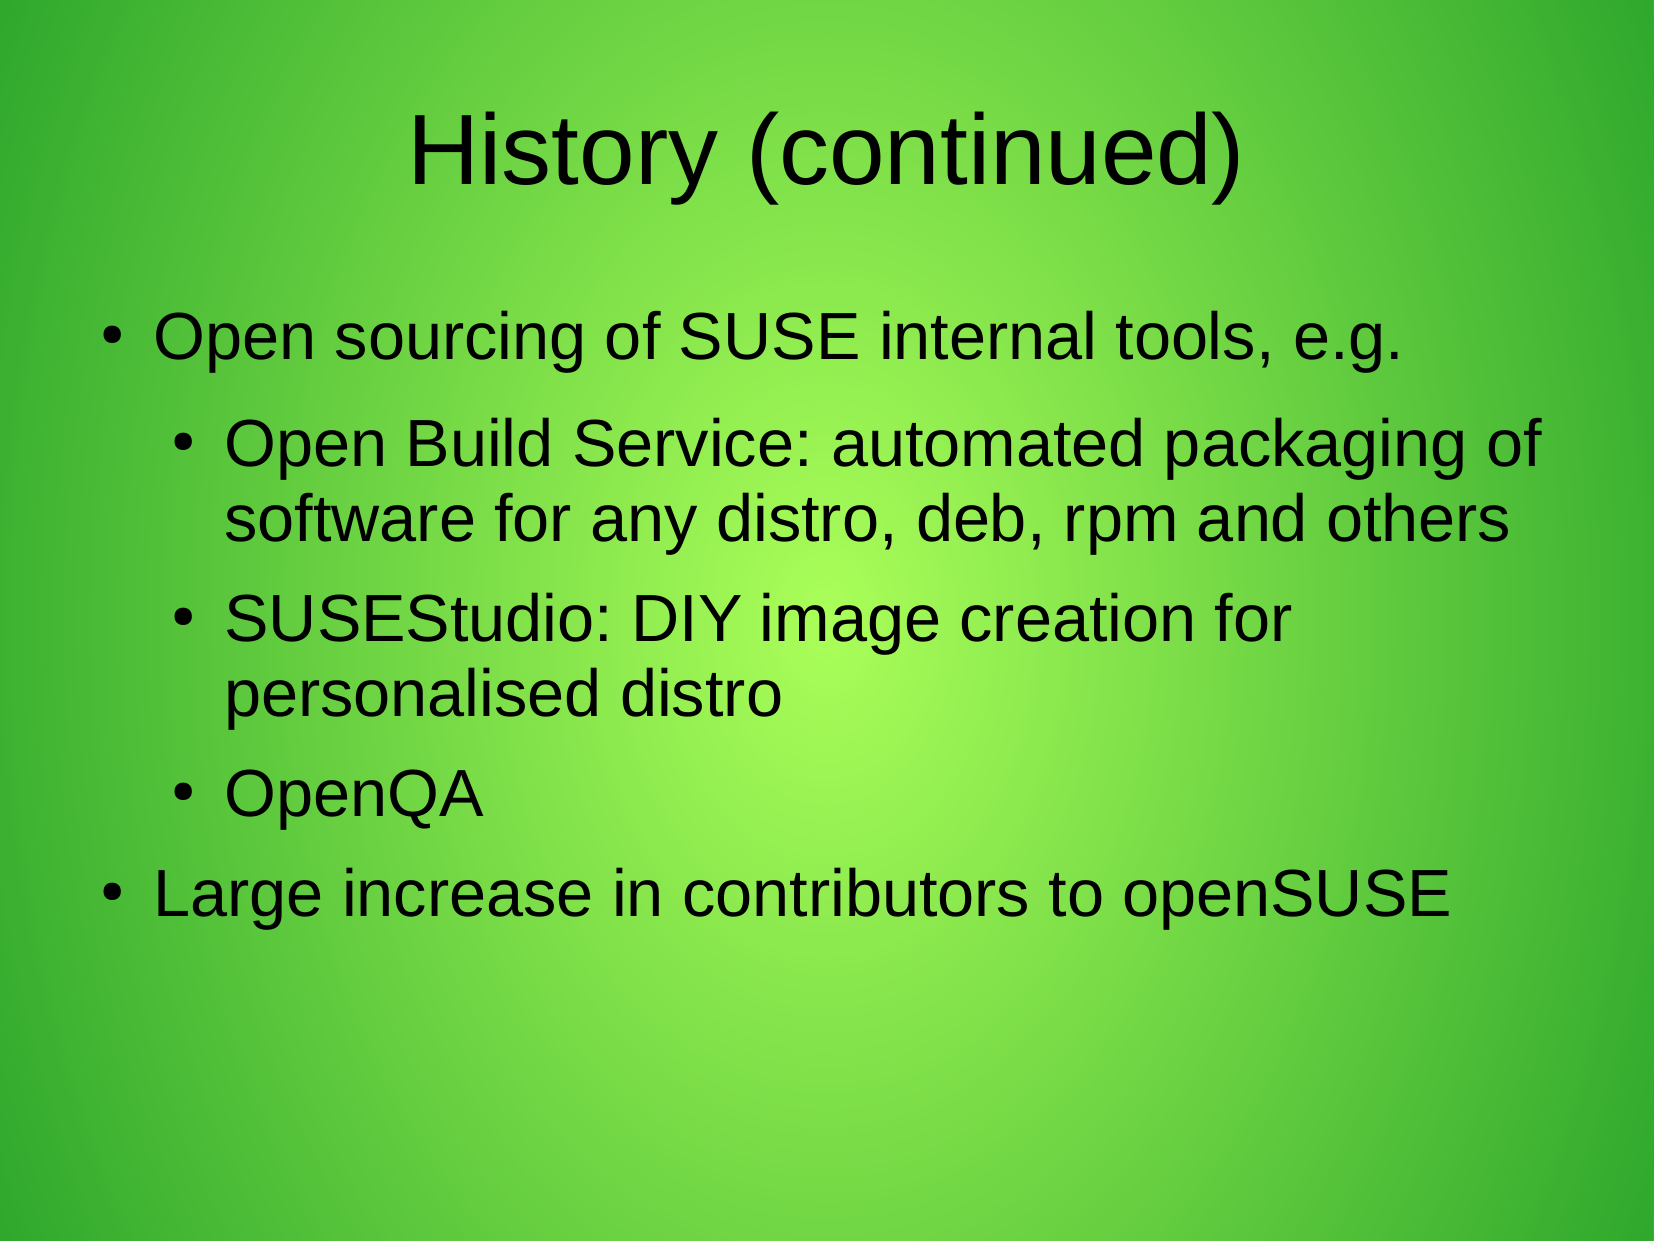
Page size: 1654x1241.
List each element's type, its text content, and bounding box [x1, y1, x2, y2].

list Open sourcing of SUSE internal tools, e.g. Open Build Service: automated packaging of software for any distro, deb, rpm and others SUSEStudio: DIY image creation for personalised distro OpenQA Large increase in contributors to openSUSE [82, 299, 1571, 1111]
title History (continued) [82, 47, 1571, 252]
